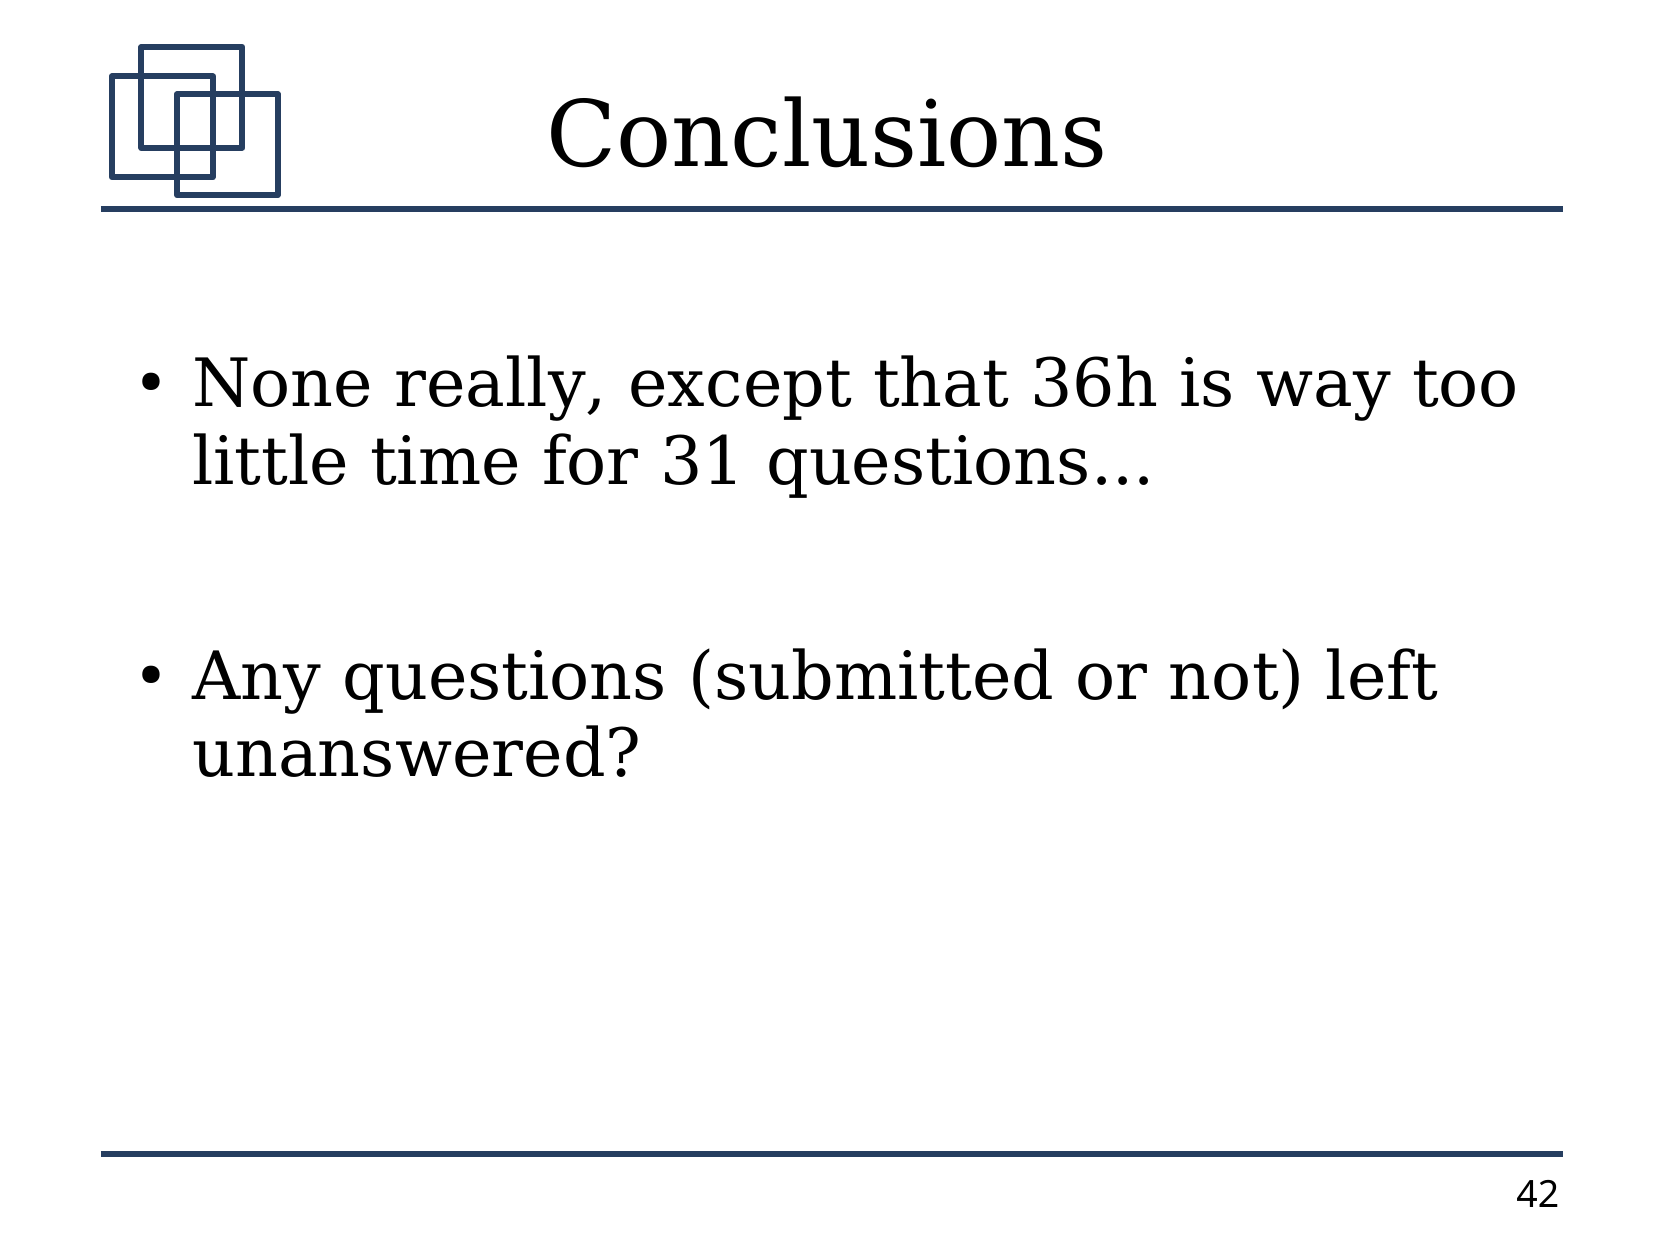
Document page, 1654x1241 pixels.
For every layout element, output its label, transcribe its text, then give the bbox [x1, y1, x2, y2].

title Conclusions [121, 31, 1534, 239]
list None really, except that 36h is way too little time for 31 questions... Any questions (submitted or not) left unanswered? [121, 344, 1534, 1127]
